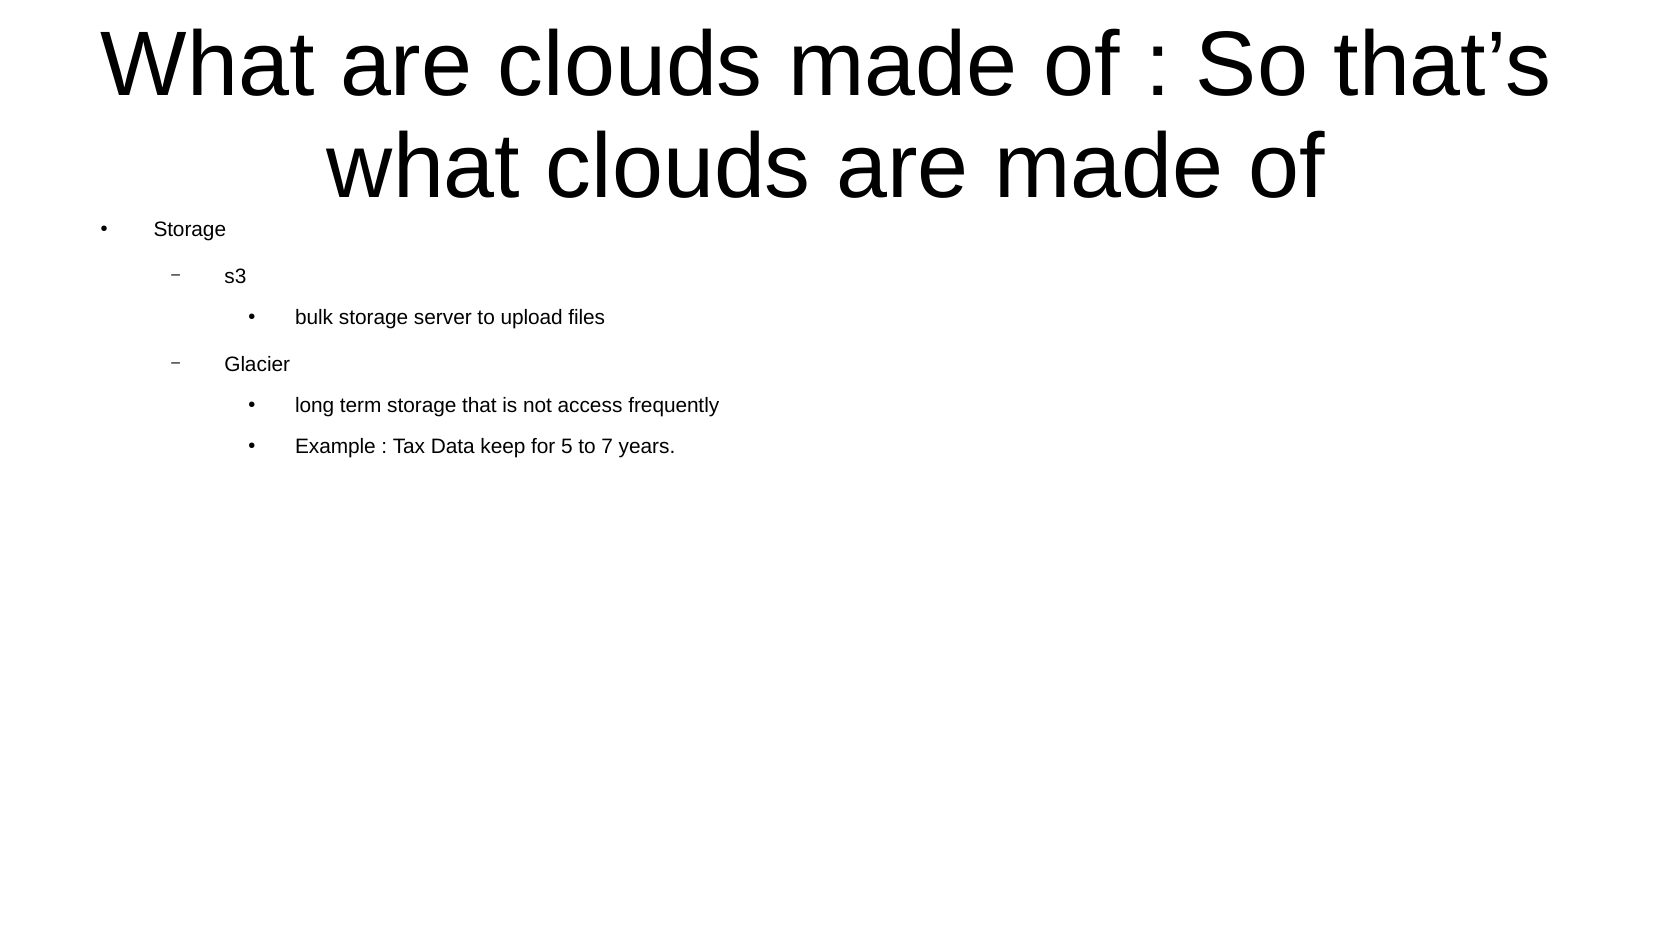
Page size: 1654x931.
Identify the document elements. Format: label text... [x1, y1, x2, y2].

title What are clouds made of : So that’s what clouds are made of [82, 12, 1571, 217]
list Storage s3 bulk storage server to upload files Glacier long term storage that is not access frequently Example : Tax Data keep for 5 to 7 years. [82, 217, 1571, 758]
